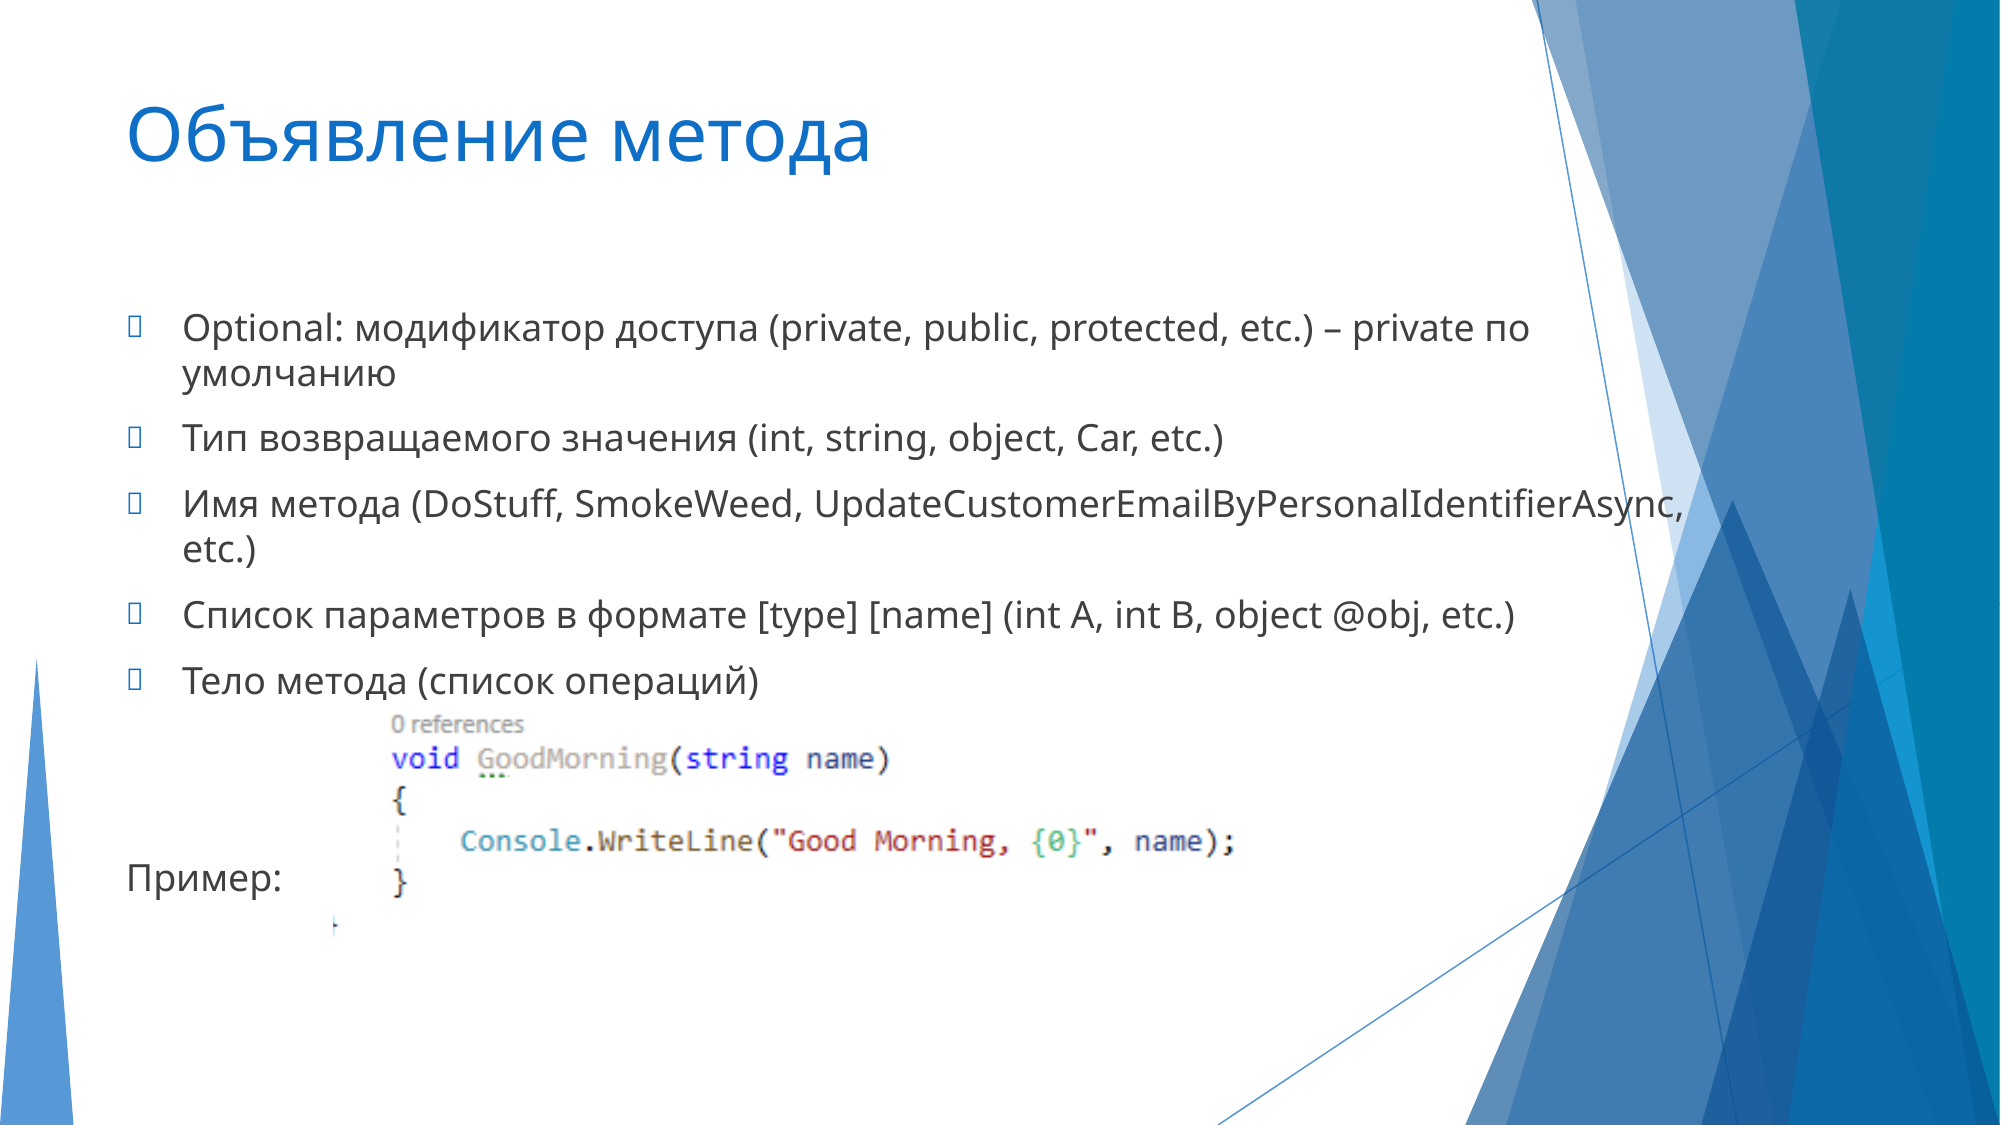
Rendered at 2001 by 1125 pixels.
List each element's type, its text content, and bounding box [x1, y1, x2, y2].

title Объявление метода [111, 79, 1522, 296]
picture [333, 700, 1300, 945]
list Optional: модификатор доступа (private, public, protected, etc.) – private по умолчанию Тип возвращаемого значения (int, string, object, Car, etc.) Имя метода (DoStuff, SmokeWeed, UpdateCustomerEmailByPersonalIdentifierAsync, etc.) Список параметров в формате [type] [name] (int A, int B, object @obj, etc.) Тело метода (список операций) Пример: [111, 296, 1730, 991]
